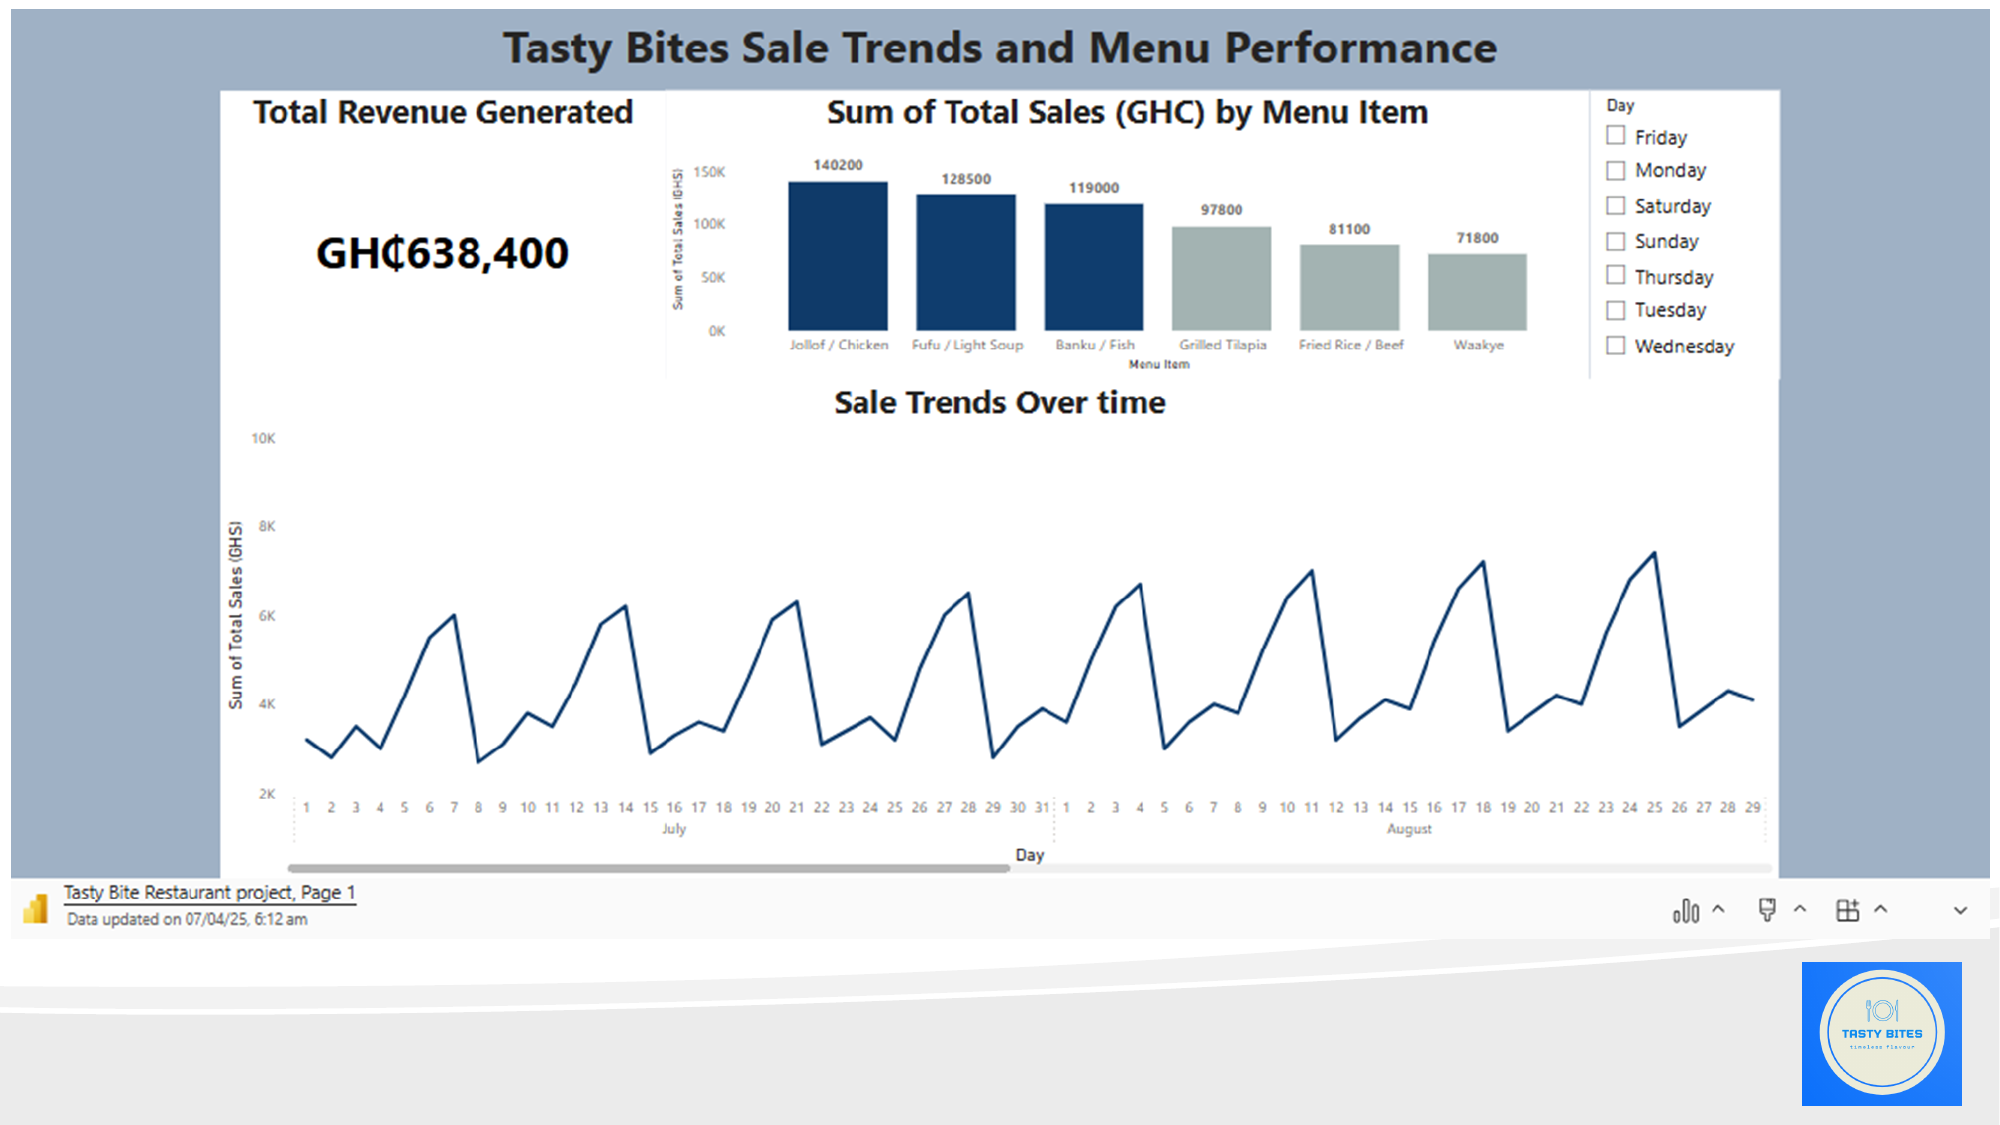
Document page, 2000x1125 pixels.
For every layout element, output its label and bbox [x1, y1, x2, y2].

picture [1802, 962, 1962, 1106]
picture [0, 0, 2000, 949]
